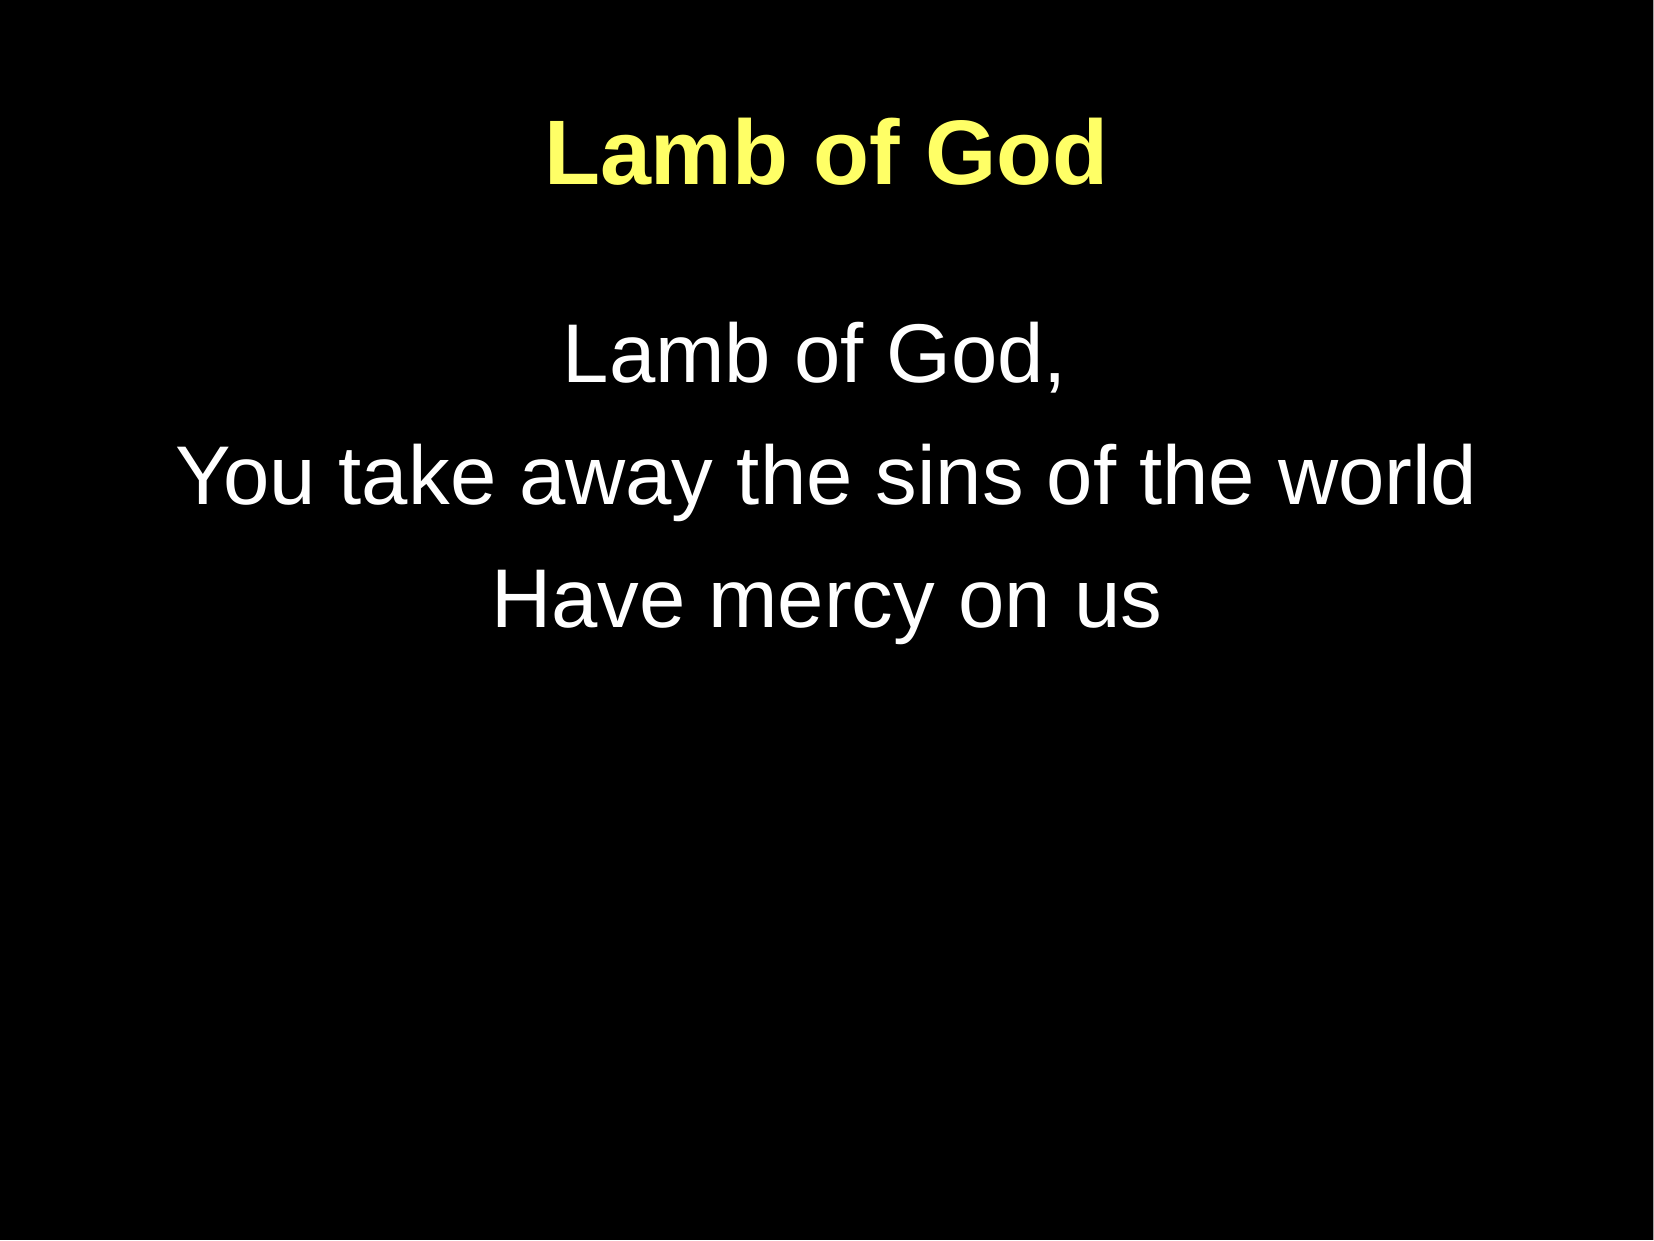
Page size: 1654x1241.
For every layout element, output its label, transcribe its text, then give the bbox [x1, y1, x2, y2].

title Lamb of God [82, 49, 1571, 257]
list Lamb of God, You take away the sins of the world Have mercy on us [0, 307, 1654, 1241]
